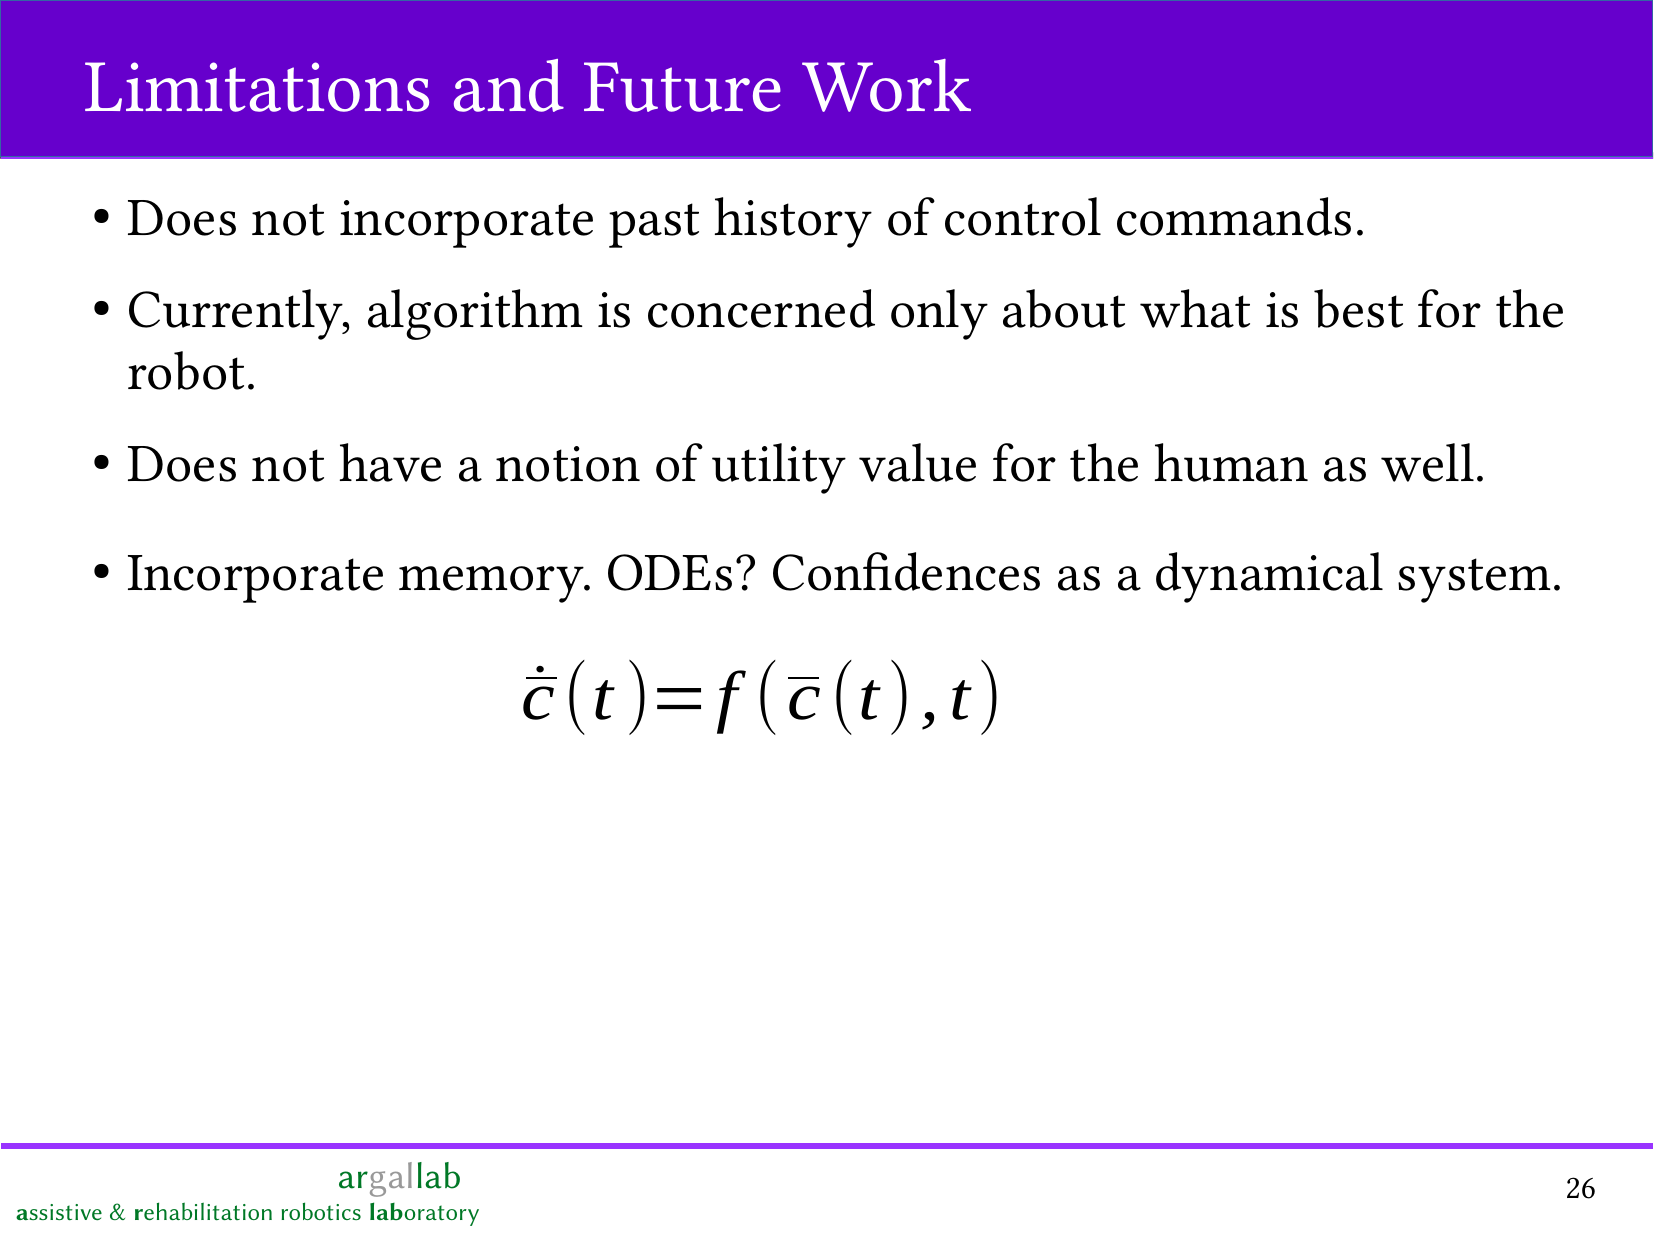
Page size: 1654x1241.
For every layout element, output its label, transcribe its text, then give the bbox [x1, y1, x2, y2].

text_box Incorporate memory. ODEs? Confidences as a dynamical system. [77, 534, 1636, 708]
text_box Does not incorporate past history of control commands. Currently, algorithm is concerned only about what is best for the robot. Does not have a notion of utility value for the human as well. [77, 179, 1636, 504]
chart [501, 654, 1022, 739]
text_box Limitations and Future Work [69, 36, 1621, 138]
